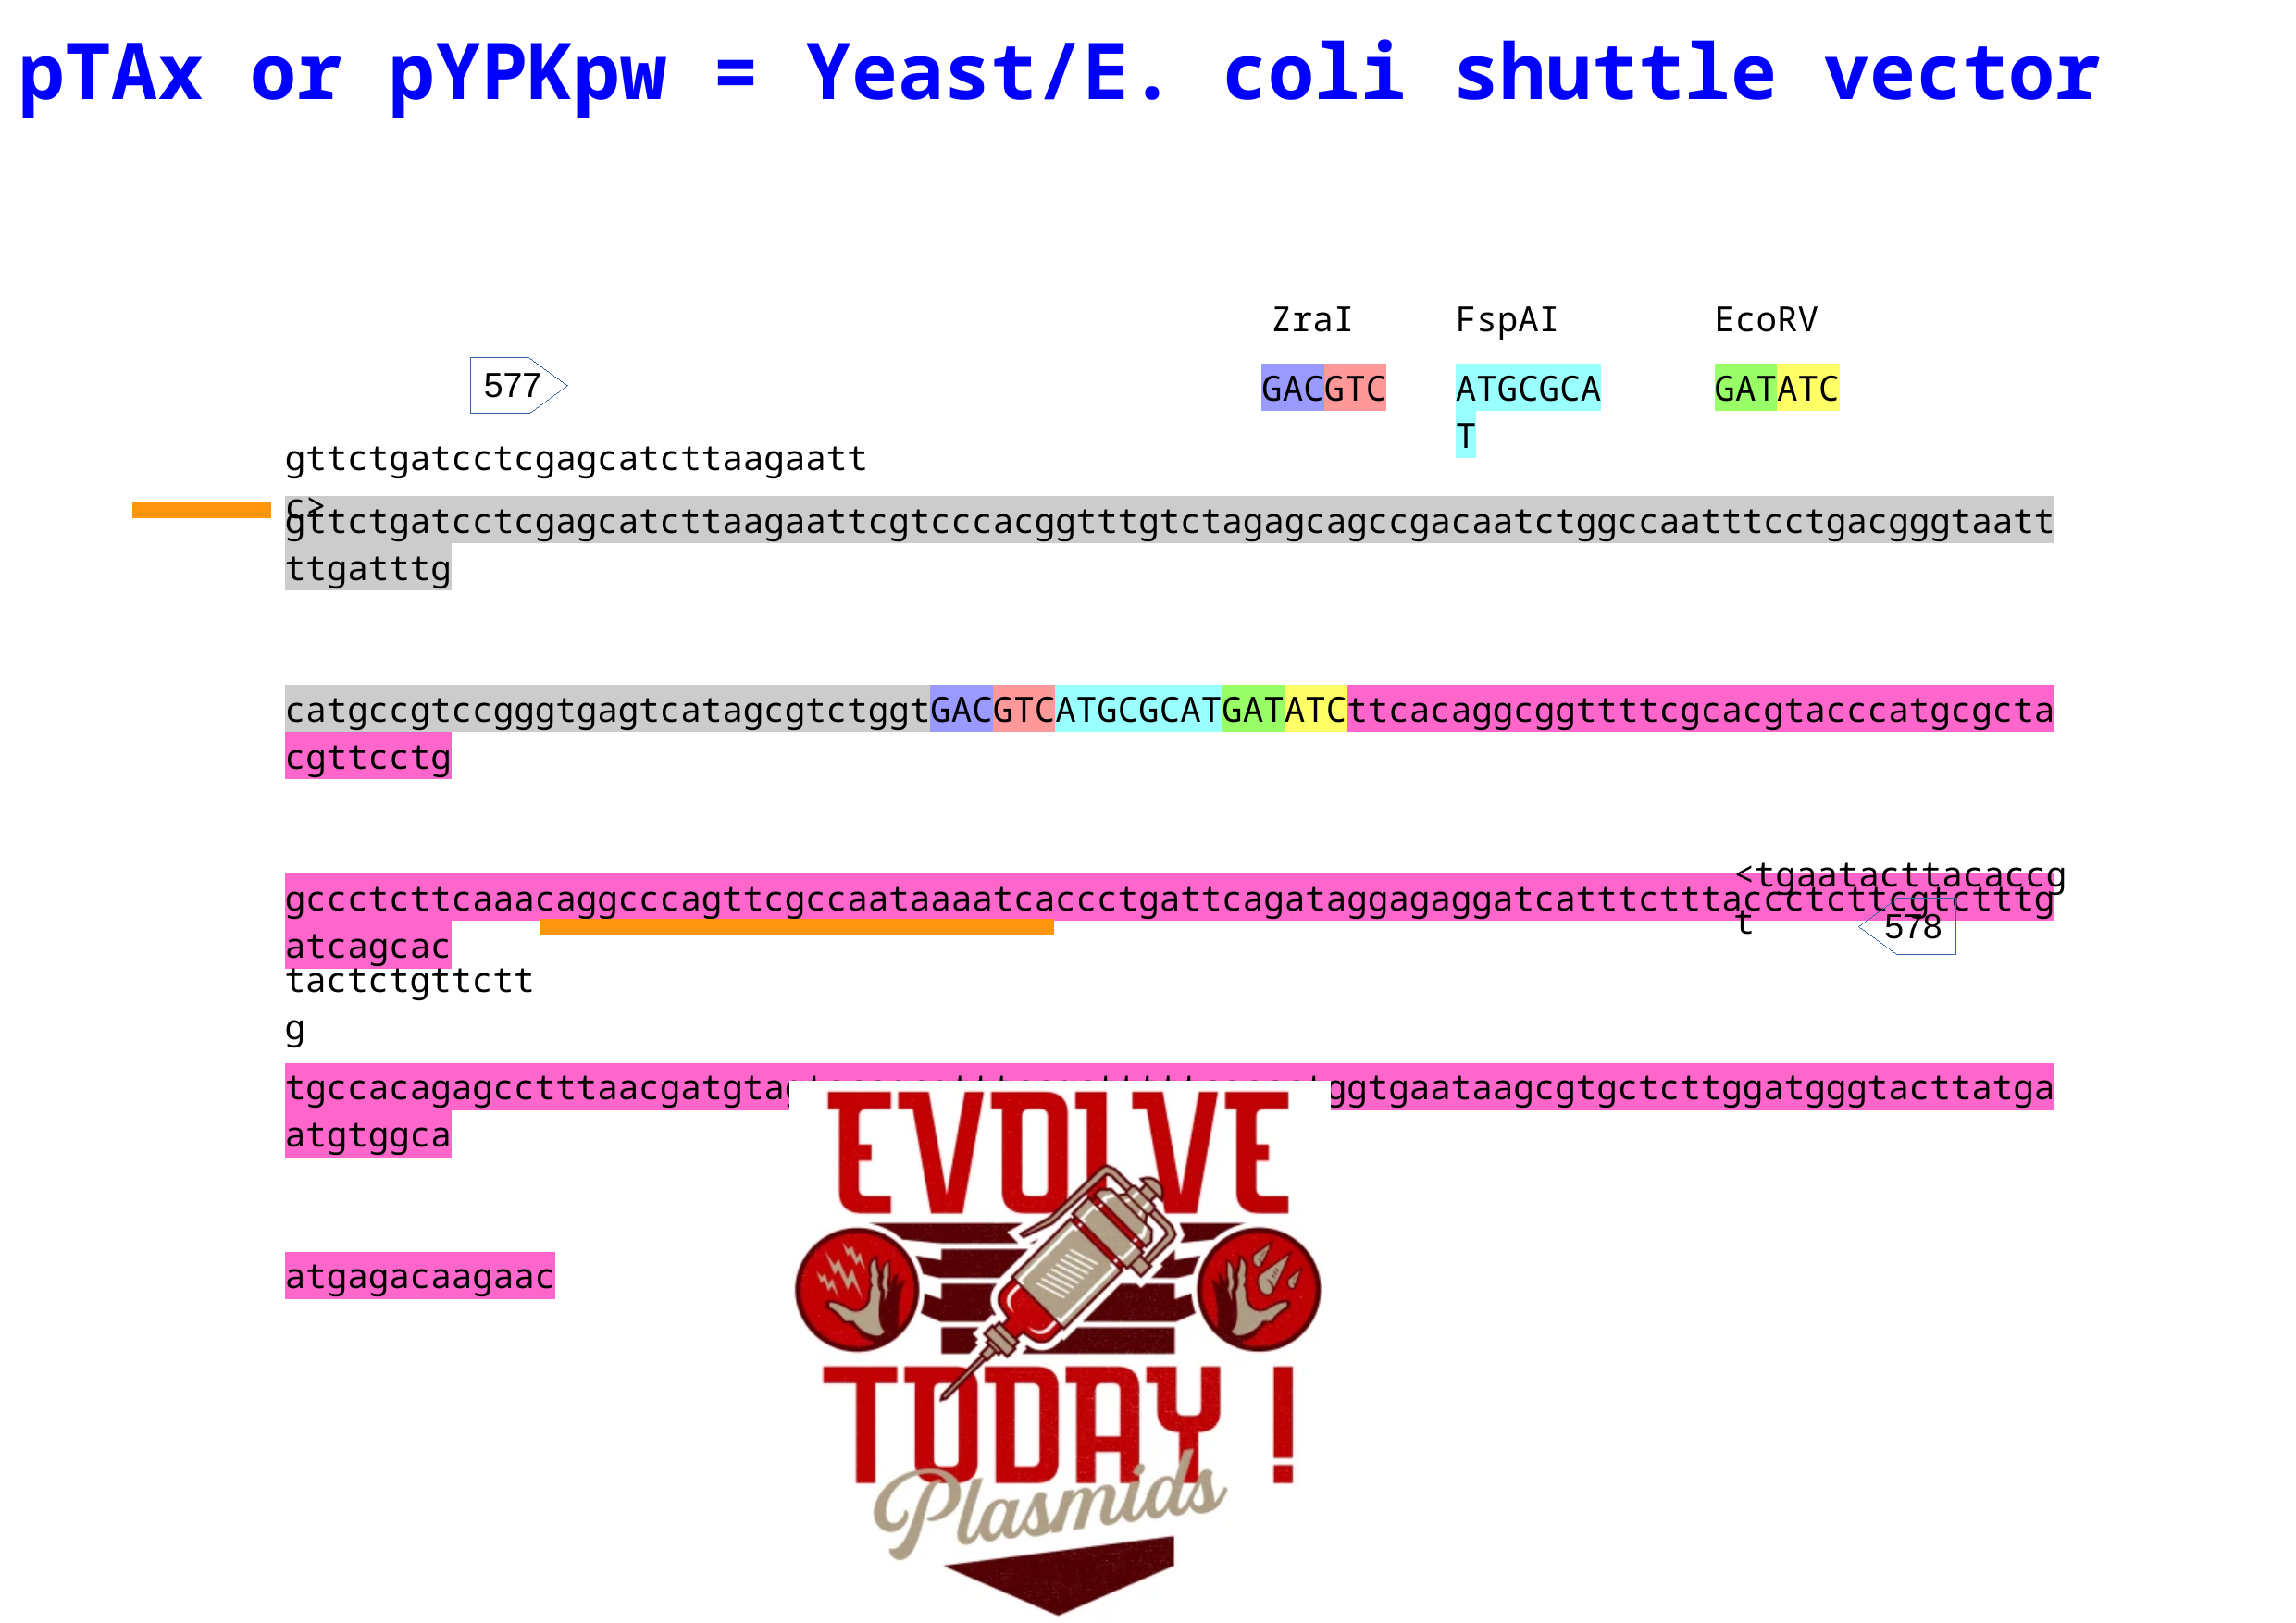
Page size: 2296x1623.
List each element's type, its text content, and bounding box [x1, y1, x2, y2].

text_box 577 [470, 357, 568, 414]
text_box FspAI [1442, 287, 1589, 337]
text_box ZraI [1257, 287, 1379, 337]
text_box GATATC [1700, 356, 1868, 440]
text_box gttctgatcctcgagcatcttaagaattc> [271, 427, 901, 483]
text_box tactctgttcttg [270, 948, 554, 1010]
text_box GACGTC [1247, 356, 1456, 440]
text_box gttctgatcctcgagcatcttaagaattcgtcccacggtttgtctagagcagccgacaatctggccaatttcctgacgggtaattttgatttg catgccgtccgggtgagtcatagcgtctggtGACGTCATGCGCATGATATCttcacaggcggttttcgcacgtacccatgcgctacgttcctg gccctcttcaaacaggcccagttcgccaataaaatcaccctgattcagataggagaggatcatttctttaccctcttcgtctttgatcagcac tgccacagagcctttaacgatgtagtacagcgtttccgctttttcaccctggtgaataagcgtgctcttggatgggtacttatgaatgtggca atgagacaagaac [1956, 899, 2077, 955]
picture [789, 1081, 1331, 1621]
text_box ATGCGCAT [1442, 356, 1629, 417]
text_box EcoRV [1700, 287, 1836, 337]
text_box gttctgatcctcgagcatcttaagaattcgtcccacggtttgtctagagcagccgacaatctggccaatttcctgacgggtaattttgatttg catgccgtccgggtgagtcatagcgtctggtGACGTCATGCGCATGATATCttcacaggcggttttcgcacgtacccatgcgctacgttcctg gccctcttcaaacaggcccagttcgccaataaaatcaccctgattcagataggagaggatcatttctttaccctcttcgtctttgatcagcac tgccacagagcctttaacgatgtagtacagcgtttccgctttttcaccctggtgaataagcgtgctcttggatgggtacttatgaatgtggca atgagacaagaac [271, 489, 2077, 955]
text_box pTAx or pYPKpw = Yeast/E. coli shuttle vector [5, 10, 2296, 179]
text_box <tgaatacttacaccgt [1719, 843, 2081, 899]
text_box 578 [1858, 898, 1956, 955]
